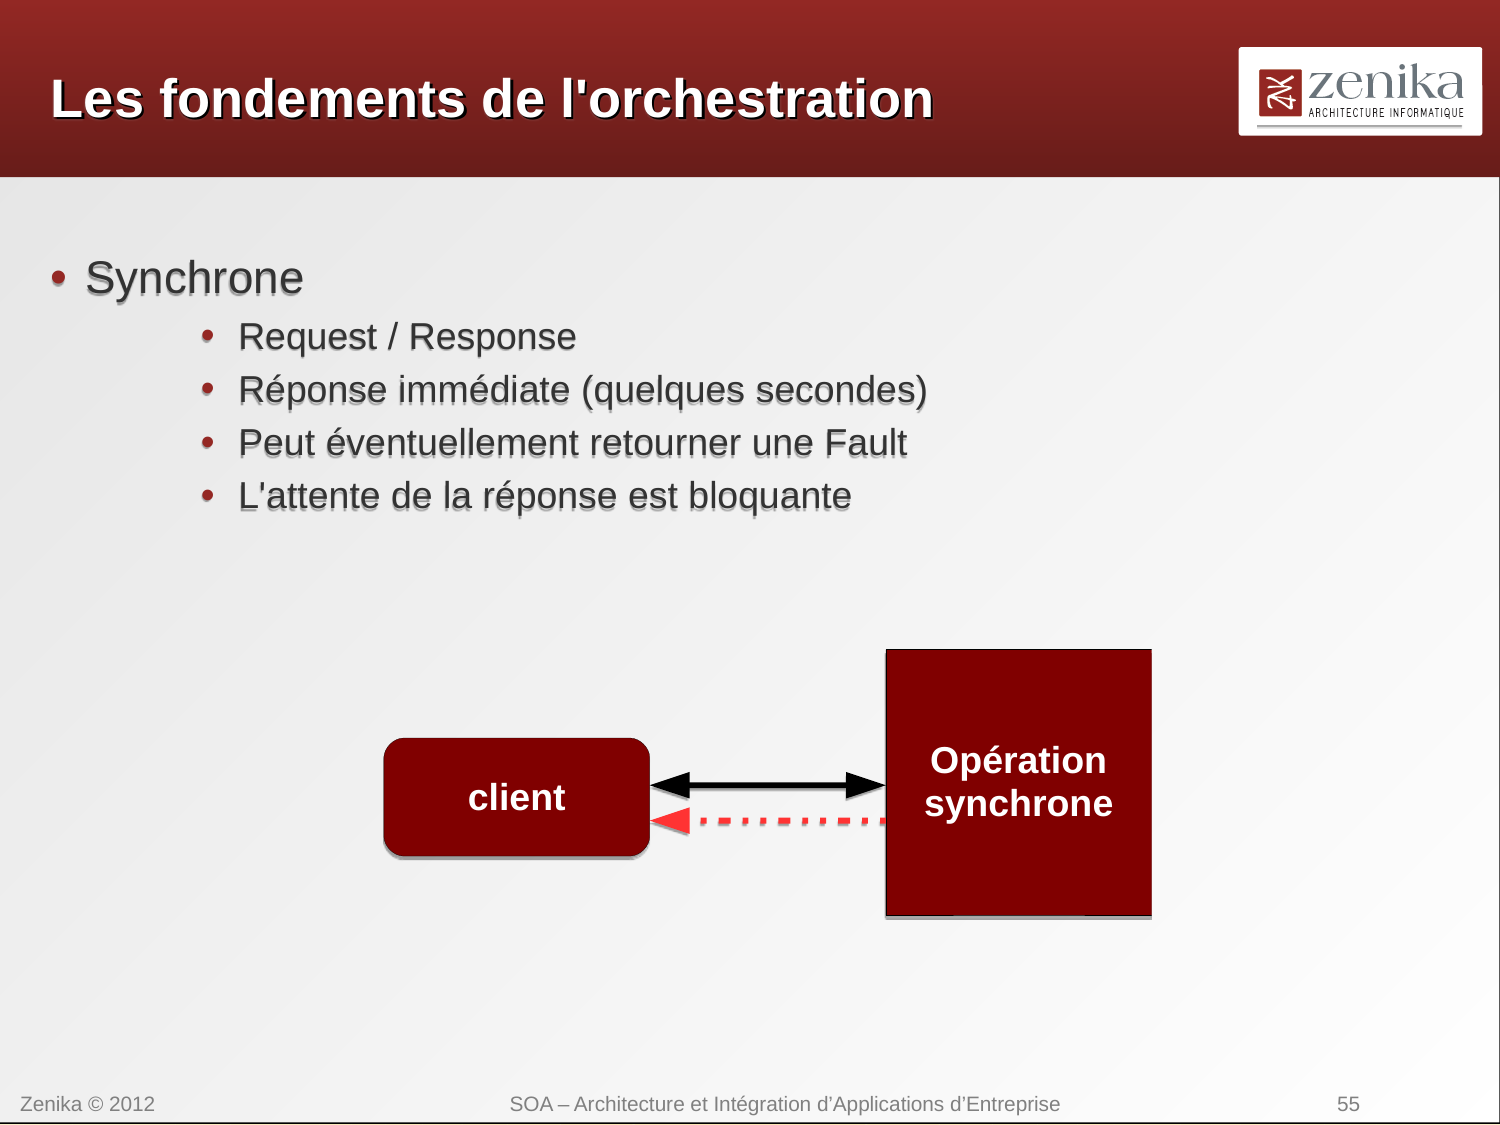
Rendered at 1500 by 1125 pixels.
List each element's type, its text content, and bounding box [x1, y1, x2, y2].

picture [383, 649, 1152, 916]
title Les fondements de l'orchestration [50, 22, 1206, 172]
subtitle Synchrone Request / Response Réponse immédiate (quelques secondes) Peut éventuellement retourner une Fault L'attente de la réponse est bloquante [50, 249, 1435, 1079]
